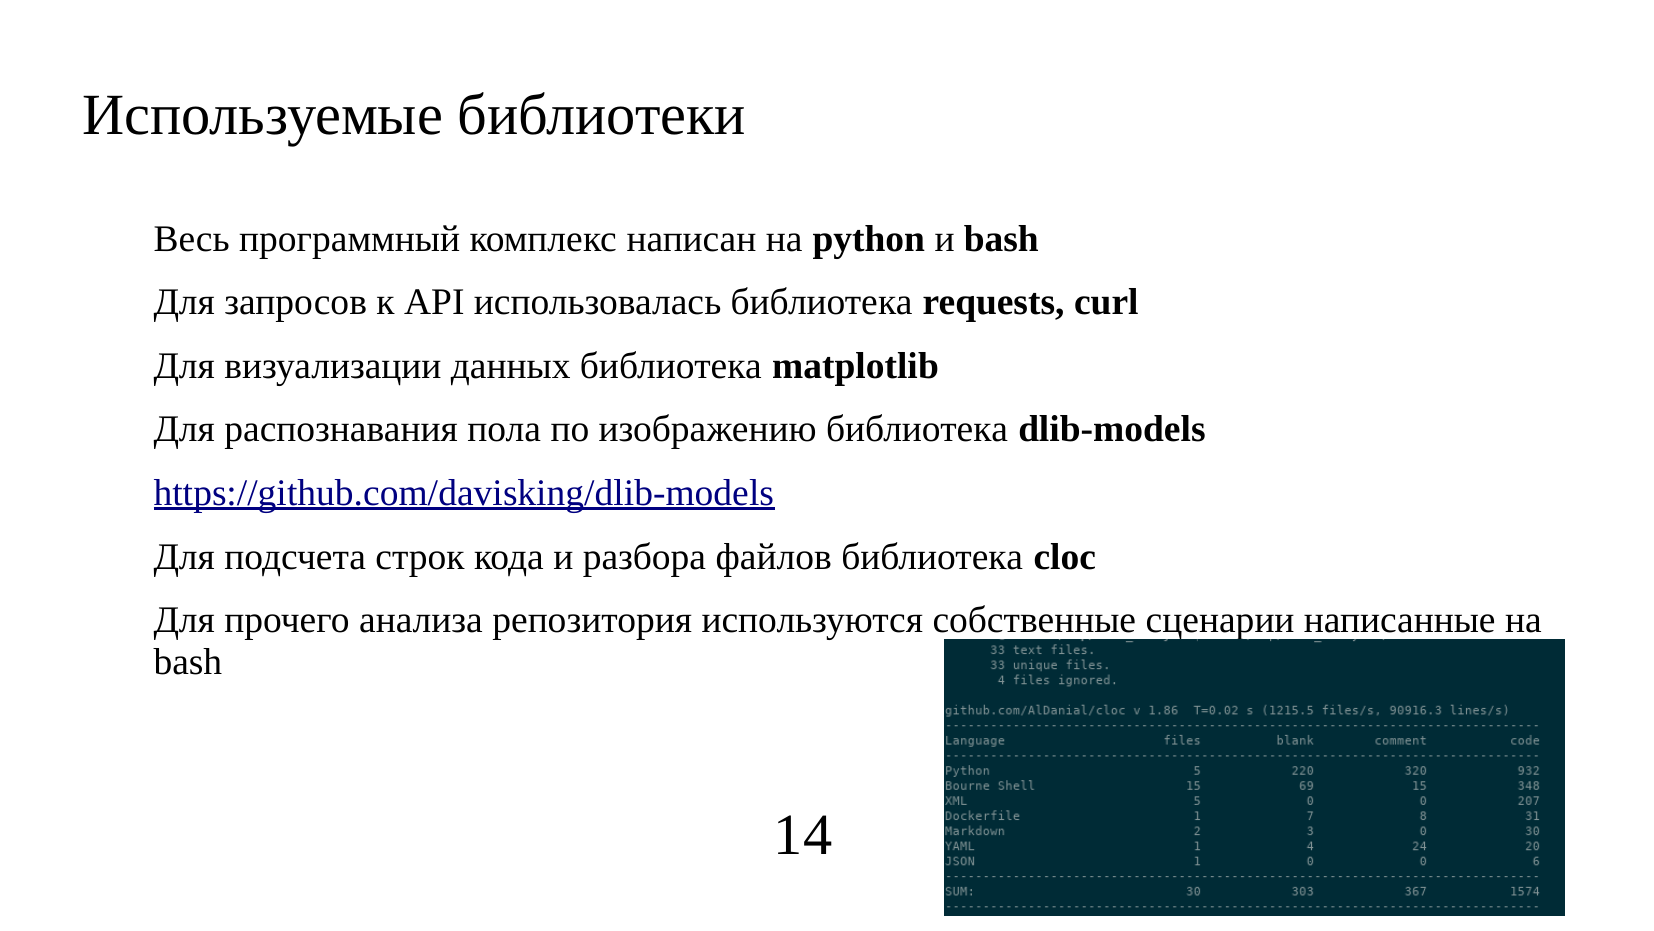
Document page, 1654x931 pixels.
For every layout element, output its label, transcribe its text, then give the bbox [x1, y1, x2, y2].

picture [1045, 663, 1056, 669]
title Используемые библиотеки [82, 37, 1571, 193]
picture [946, 827, 959, 835]
picture [1202, 708, 1215, 714]
picture [977, 784, 989, 789]
picture [1470, 708, 1478, 714]
picture [1007, 708, 1019, 714]
picture [1519, 736, 1539, 744]
picture [1420, 767, 1426, 774]
picture [1308, 887, 1313, 895]
picture [1384, 739, 1410, 744]
picture [996, 829, 1004, 834]
picture [947, 797, 959, 804]
list Весь программный комплекс написан на python и bash Для запросов к API использовалась библиотека requests, curl Для визуализации данных библиотека matplotlib Для распознавания пола по изображению библиотека dlib-models https://github.com/davisking/dlib-models Для подсчета строк кода и разбора файлов библиотека cloc Для прочего анализа репозитория используются собственные сценарии написанные на bash [82, 217, 1571, 758]
picture [1398, 706, 1406, 714]
picture [946, 812, 951, 820]
picture [969, 769, 977, 774]
picture [1420, 706, 1426, 714]
picture [1307, 767, 1313, 774]
title <number> [59, 757, 944, 913]
picture [959, 842, 970, 850]
picture [962, 857, 974, 865]
picture [958, 887, 967, 895]
picture [1527, 827, 1534, 835]
picture [984, 739, 996, 746]
picture [1044, 706, 1049, 714]
